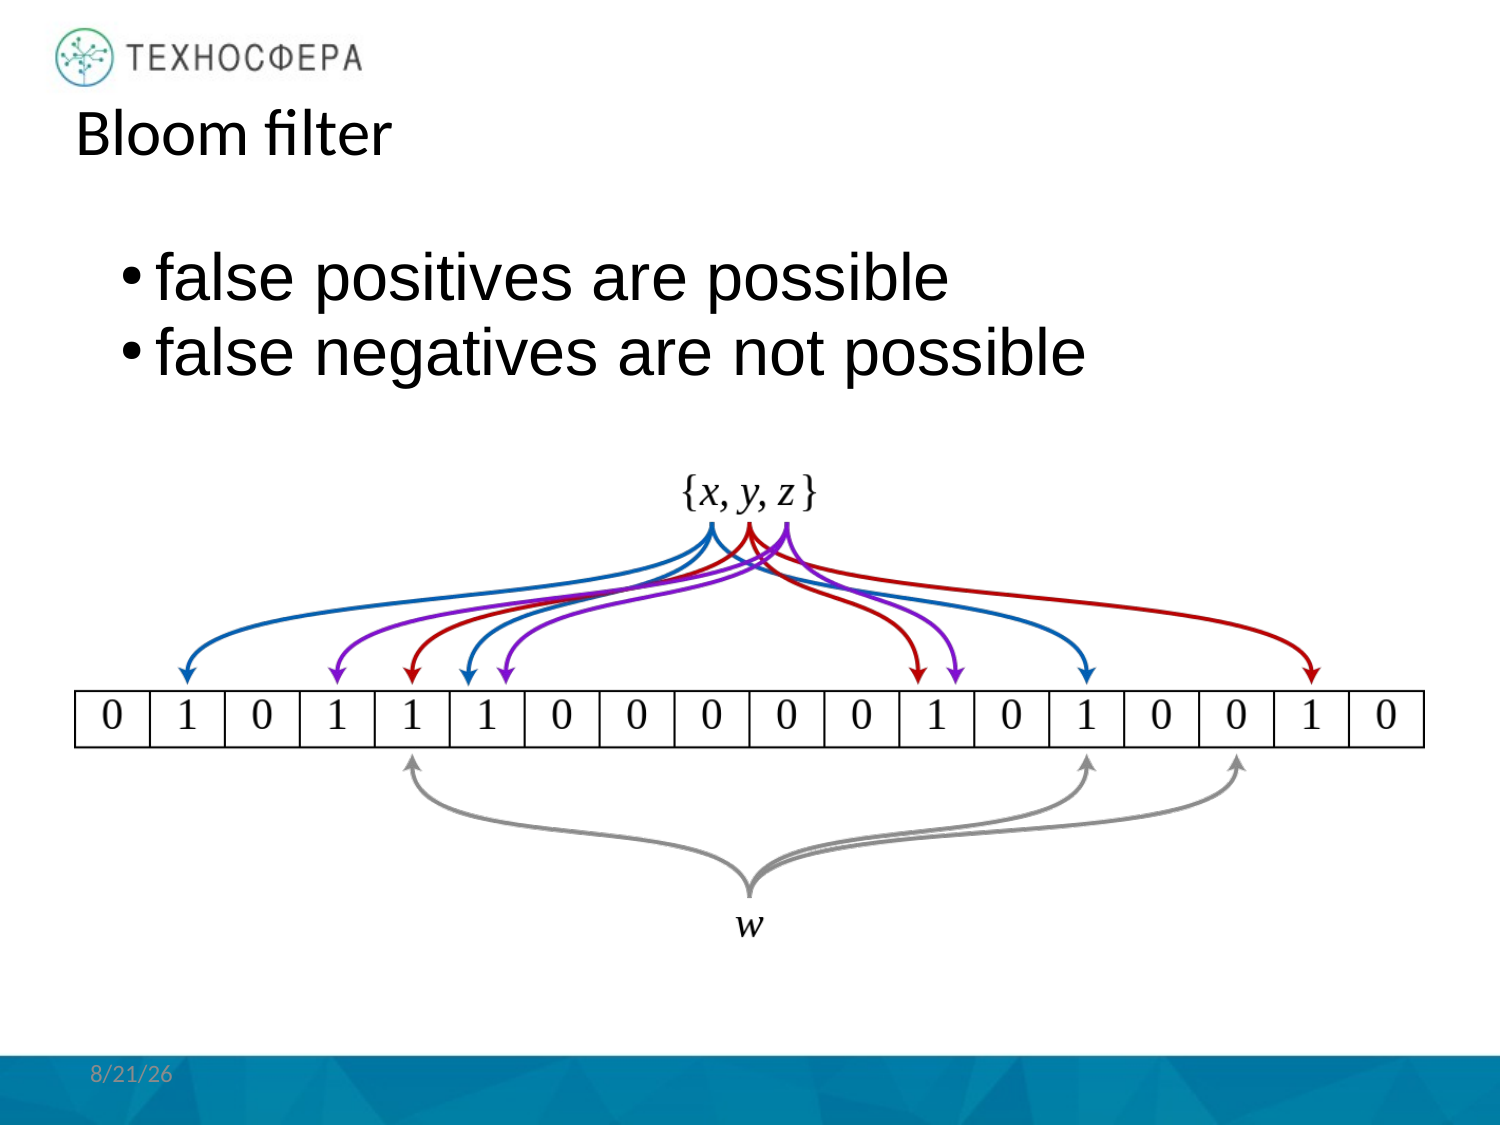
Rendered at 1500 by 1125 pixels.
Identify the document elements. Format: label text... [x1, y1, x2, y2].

title Bloom filter [75, 45, 1425, 233]
text_box false positives are possible false negatives are not possible [105, 232, 1108, 397]
picture [0, 0, 1500, 1057]
